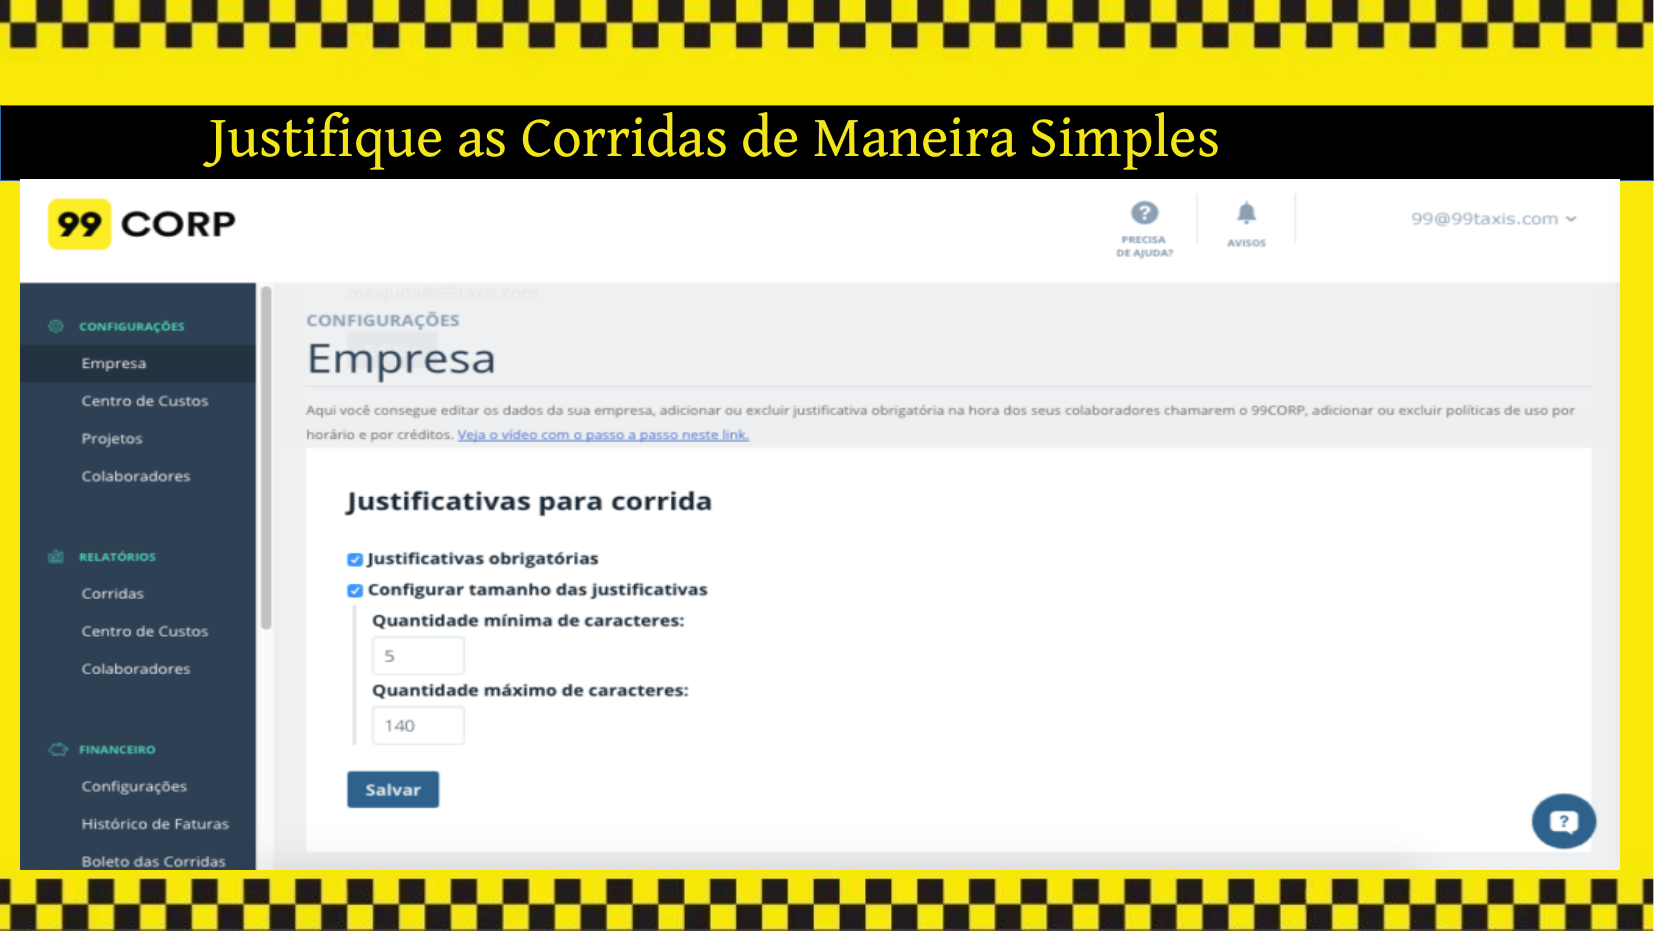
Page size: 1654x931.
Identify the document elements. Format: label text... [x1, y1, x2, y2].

text_box Justifique as Corridas de Maneira Simples [195, 97, 1501, 179]
picture [0, 0, 1654, 105]
picture [0, 179, 1654, 931]
text_box [0, 105, 195, 181]
text_box [1501, 105, 1654, 181]
